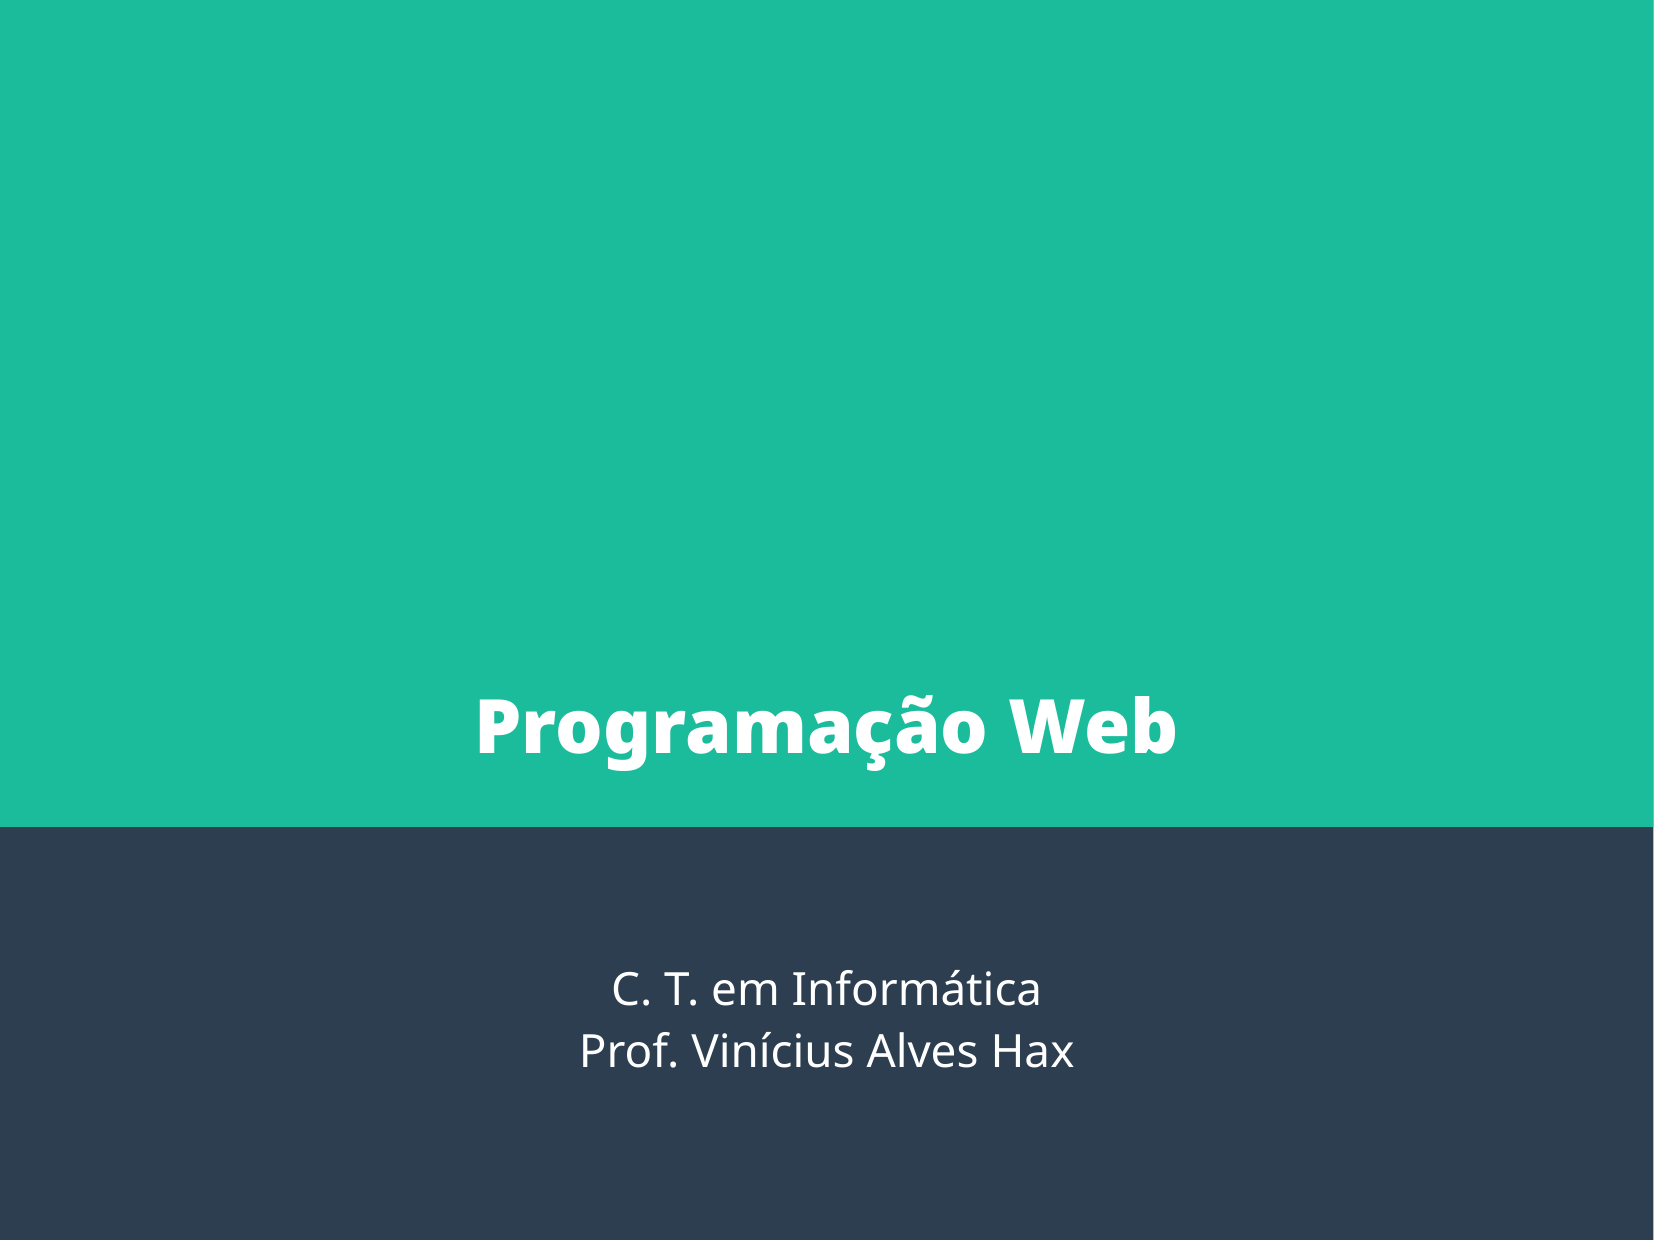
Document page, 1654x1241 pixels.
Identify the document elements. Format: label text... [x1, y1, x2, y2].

subtitle C. T. em Informática Prof. Vinícius Alves Hax [59, 856, 1595, 1182]
title Programação Web [59, 620, 1595, 778]
